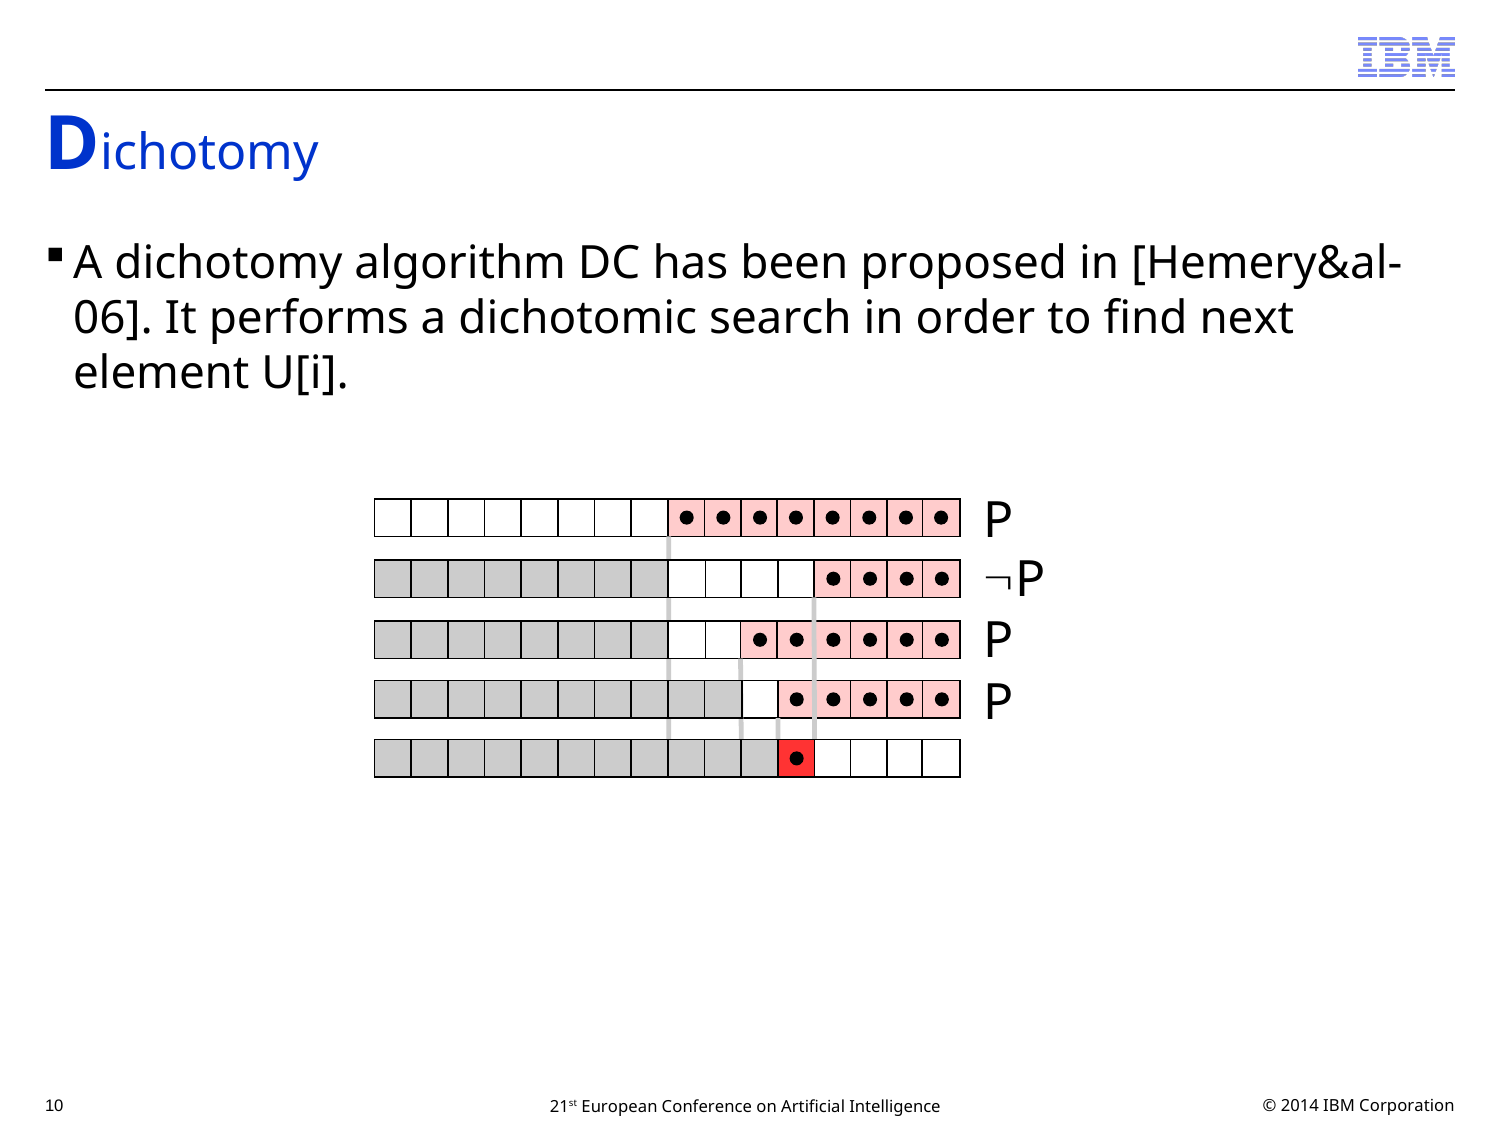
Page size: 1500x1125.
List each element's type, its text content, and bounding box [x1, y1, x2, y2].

title Dichotomy [29, 97, 1500, 203]
picture [1358, 37, 1455, 77]
text_box [817, 680, 960, 719]
text_box P [968, 600, 1041, 661]
text_box [374, 680, 743, 719]
text_box [374, 559, 960, 598]
text_box [374, 498, 960, 537]
text_box [817, 620, 960, 659]
text_box [744, 680, 812, 719]
text_box P [968, 661, 1041, 737]
text_box [374, 620, 811, 659]
text_box [374, 739, 960, 778]
text_box P [968, 539, 1081, 676]
list A dichotomy algorithm DC has been proposed in [Hemery&al-06]. It performs a dichotomic search in order to find next element U[i]. [29, 224, 1426, 1066]
text_box P [968, 479, 1041, 539]
